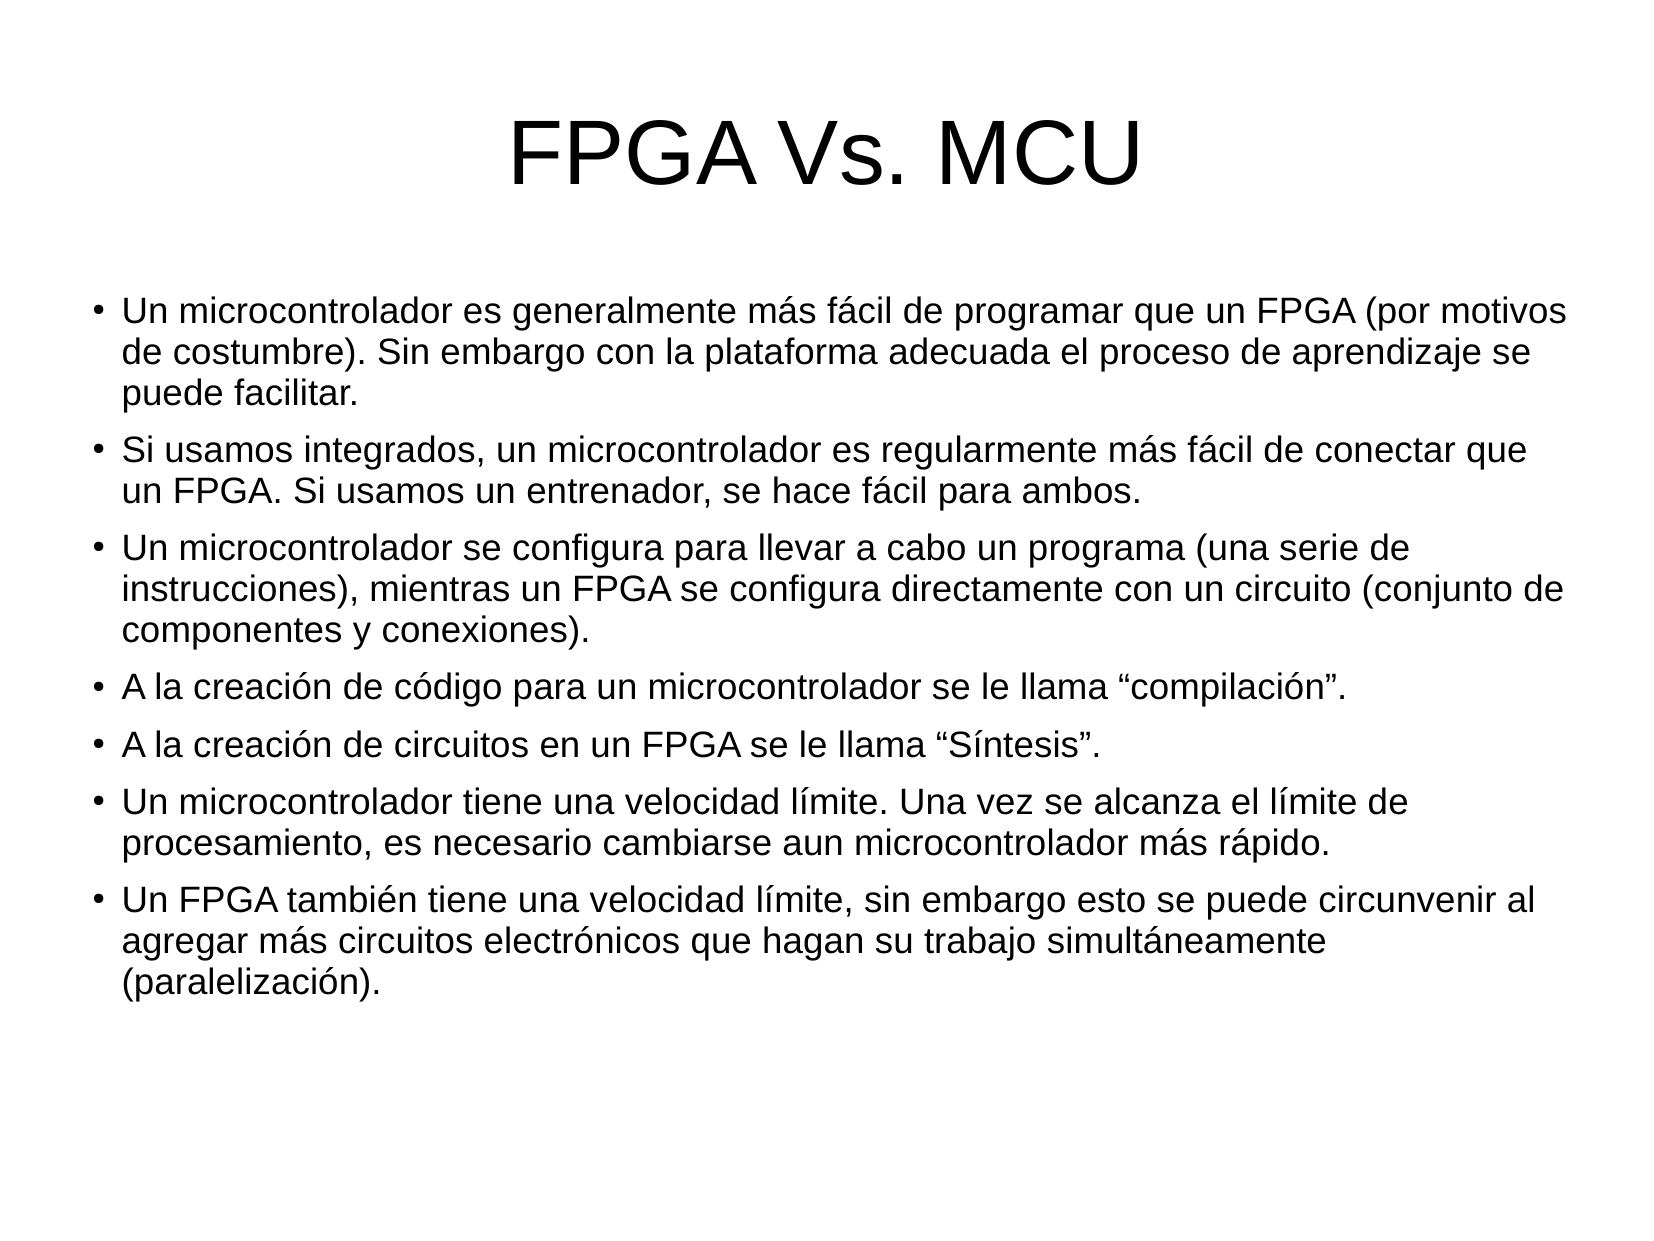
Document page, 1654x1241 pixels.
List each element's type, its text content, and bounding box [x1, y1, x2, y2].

title FPGA Vs. MCU [82, 49, 1571, 257]
list Un microcontrolador es generalmente más fácil de programar que un FPGA (por motivos de costumbre). Sin embargo con la plataforma adecuada el proceso de aprendizaje se puede facilitar. Si usamos integrados, un microcontrolador es regularmente más fácil de conectar que un FPGA. Si usamos un entrenador, se hace fácil para ambos. Un microcontrolador se configura para llevar a cabo un programa (una serie de instrucciones), mientras un FPGA se configura directamente con un circuito (conjunto de componentes y conexiones). A la creación de código para un microcontrolador se le llama “compilación”. A la creación de circuitos en un FPGA se le llama “Síntesis”. Un microcontrolador tiene una velocidad límite. Una vez se alcanza el límite de procesamiento, es necesario cambiarse aun microcontrolador más rápido. Un FPGA también tiene una velocidad límite, sin embargo esto se puede circunvenir al agregar más circuitos electrónicos que hagan su trabajo simultáneamente (paralelización). [82, 290, 1571, 1010]
